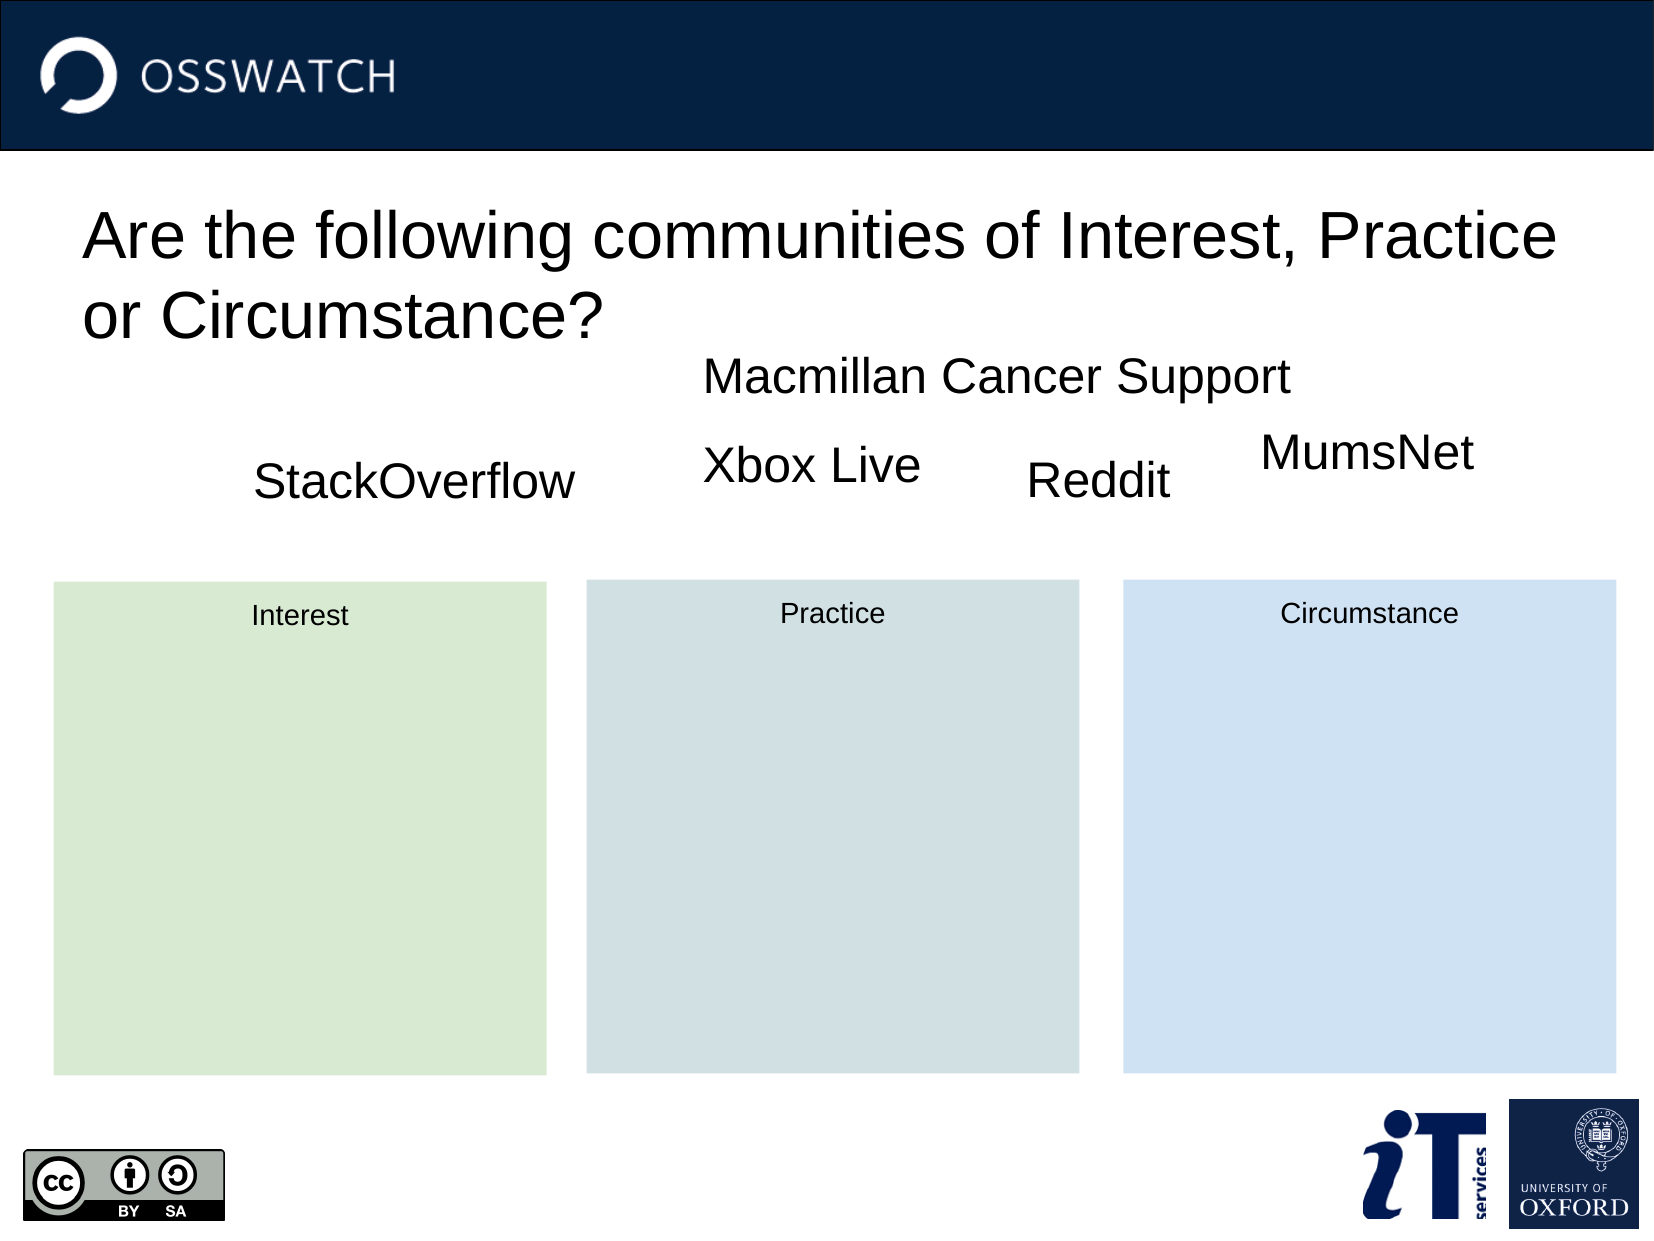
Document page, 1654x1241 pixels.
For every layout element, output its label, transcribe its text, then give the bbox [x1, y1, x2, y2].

picture [1363, 1110, 1486, 1219]
text_box Xbox Live [687, 424, 999, 500]
text_box MumsNet [1245, 411, 1495, 487]
text_box Interest [53, 581, 547, 1076]
picture [23, 1149, 225, 1221]
text_box Reddit [1011, 456, 1194, 515]
text_box Are the following communities of Interest, Practice or Circumstance? [82, 169, 1569, 375]
picture [1509, 1099, 1639, 1229]
picture [12, 12, 426, 141]
text_box Practice [586, 579, 1080, 1074]
text_box StackOverflow [238, 440, 601, 516]
text_box Circumstance [1123, 579, 1617, 1074]
text_box Macmillan Cancer Support [687, 336, 1325, 456]
